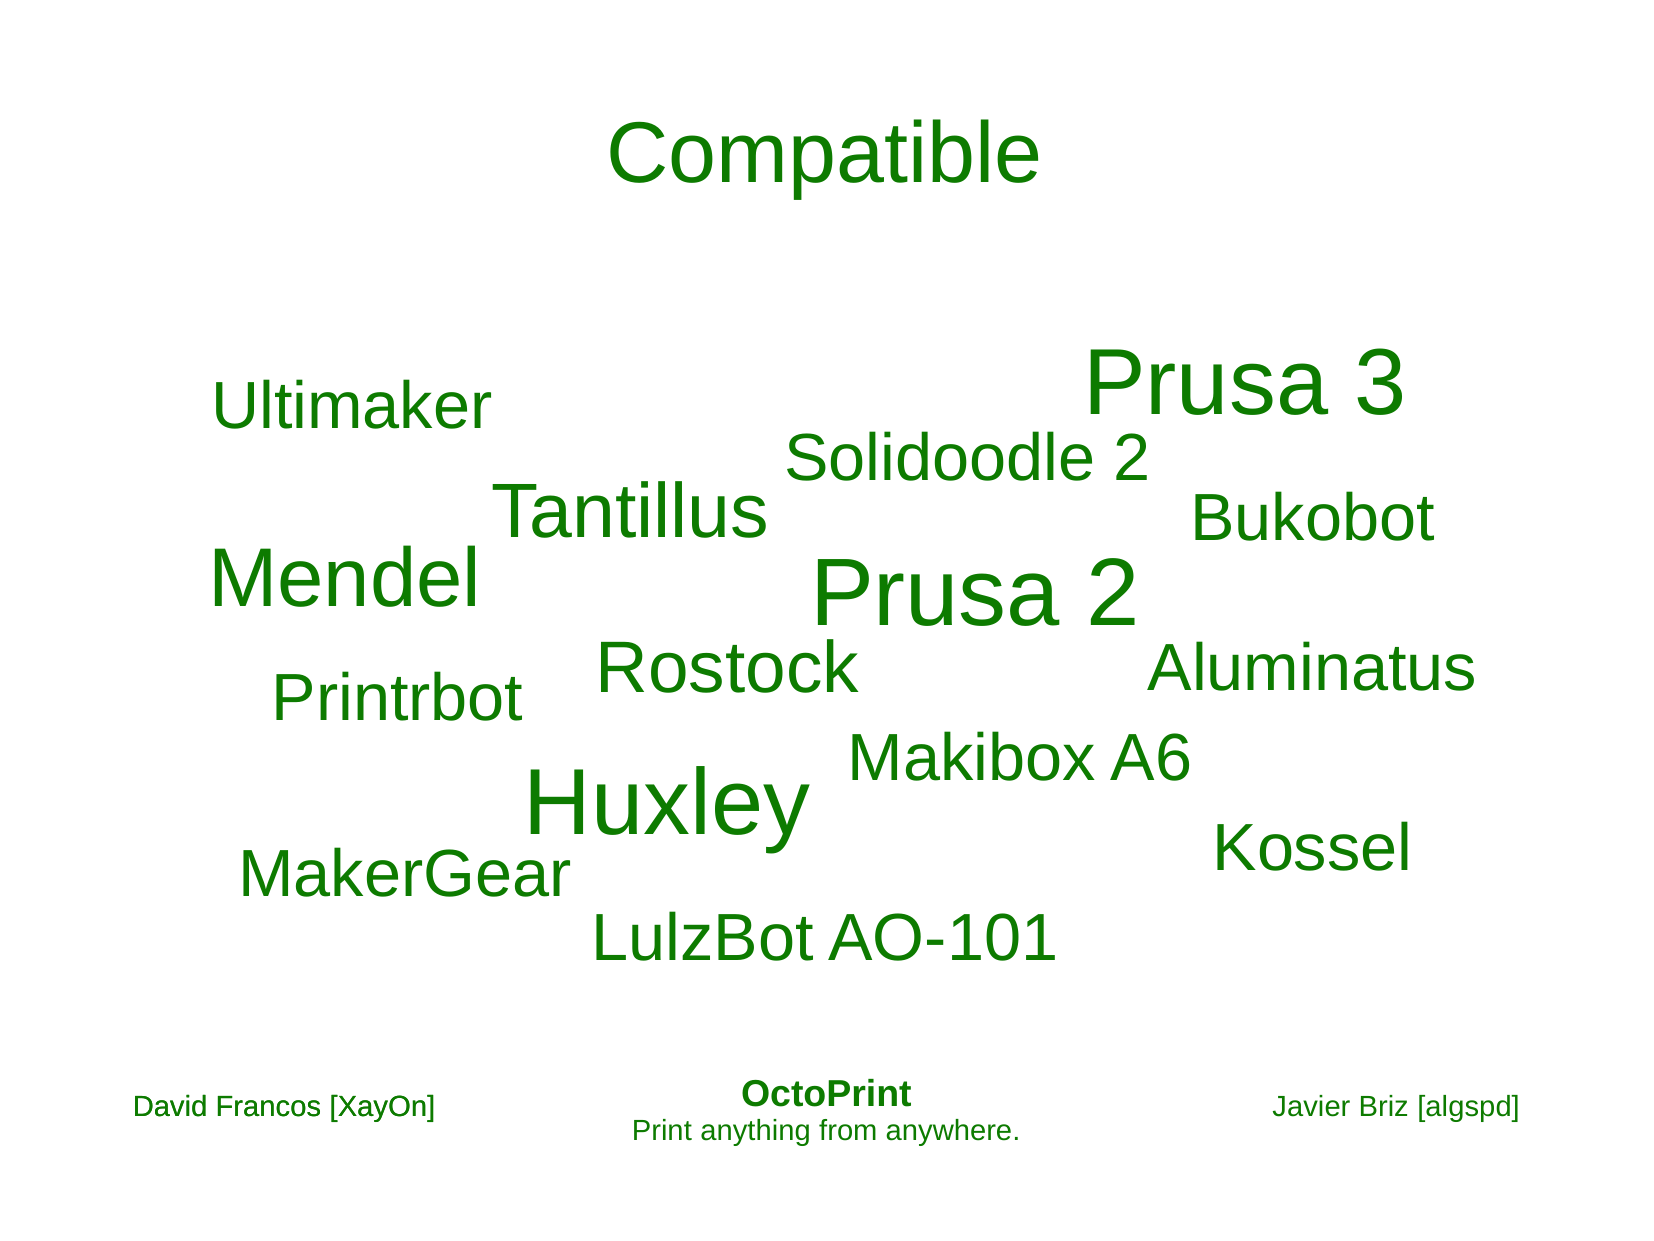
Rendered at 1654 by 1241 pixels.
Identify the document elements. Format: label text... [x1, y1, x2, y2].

text_box Prusa 3 [1080, 330, 1411, 436]
text_box MakerGear [195, 825, 616, 923]
text_box Prusa 2 [795, 538, 1156, 647]
text_box Bukobot [1185, 465, 1441, 571]
text_box Huxley [510, 750, 826, 856]
text_box Solidoodle 2 [780, 405, 1156, 511]
text_box Aluminatus [1095, 615, 1531, 721]
subtitle Ultimaker [193, 345, 511, 466]
title Compatible [58, 49, 1591, 257]
text_box Makibox A6 [795, 705, 1246, 811]
text_box Mendel [195, 525, 496, 631]
text_box Tantillus [480, 457, 781, 563]
text_box Kossel [1185, 795, 1441, 901]
text_box LulzBot AO-101 [555, 885, 1096, 991]
text_box Rostock [585, 615, 871, 721]
text_box Printrbot [270, 645, 526, 751]
